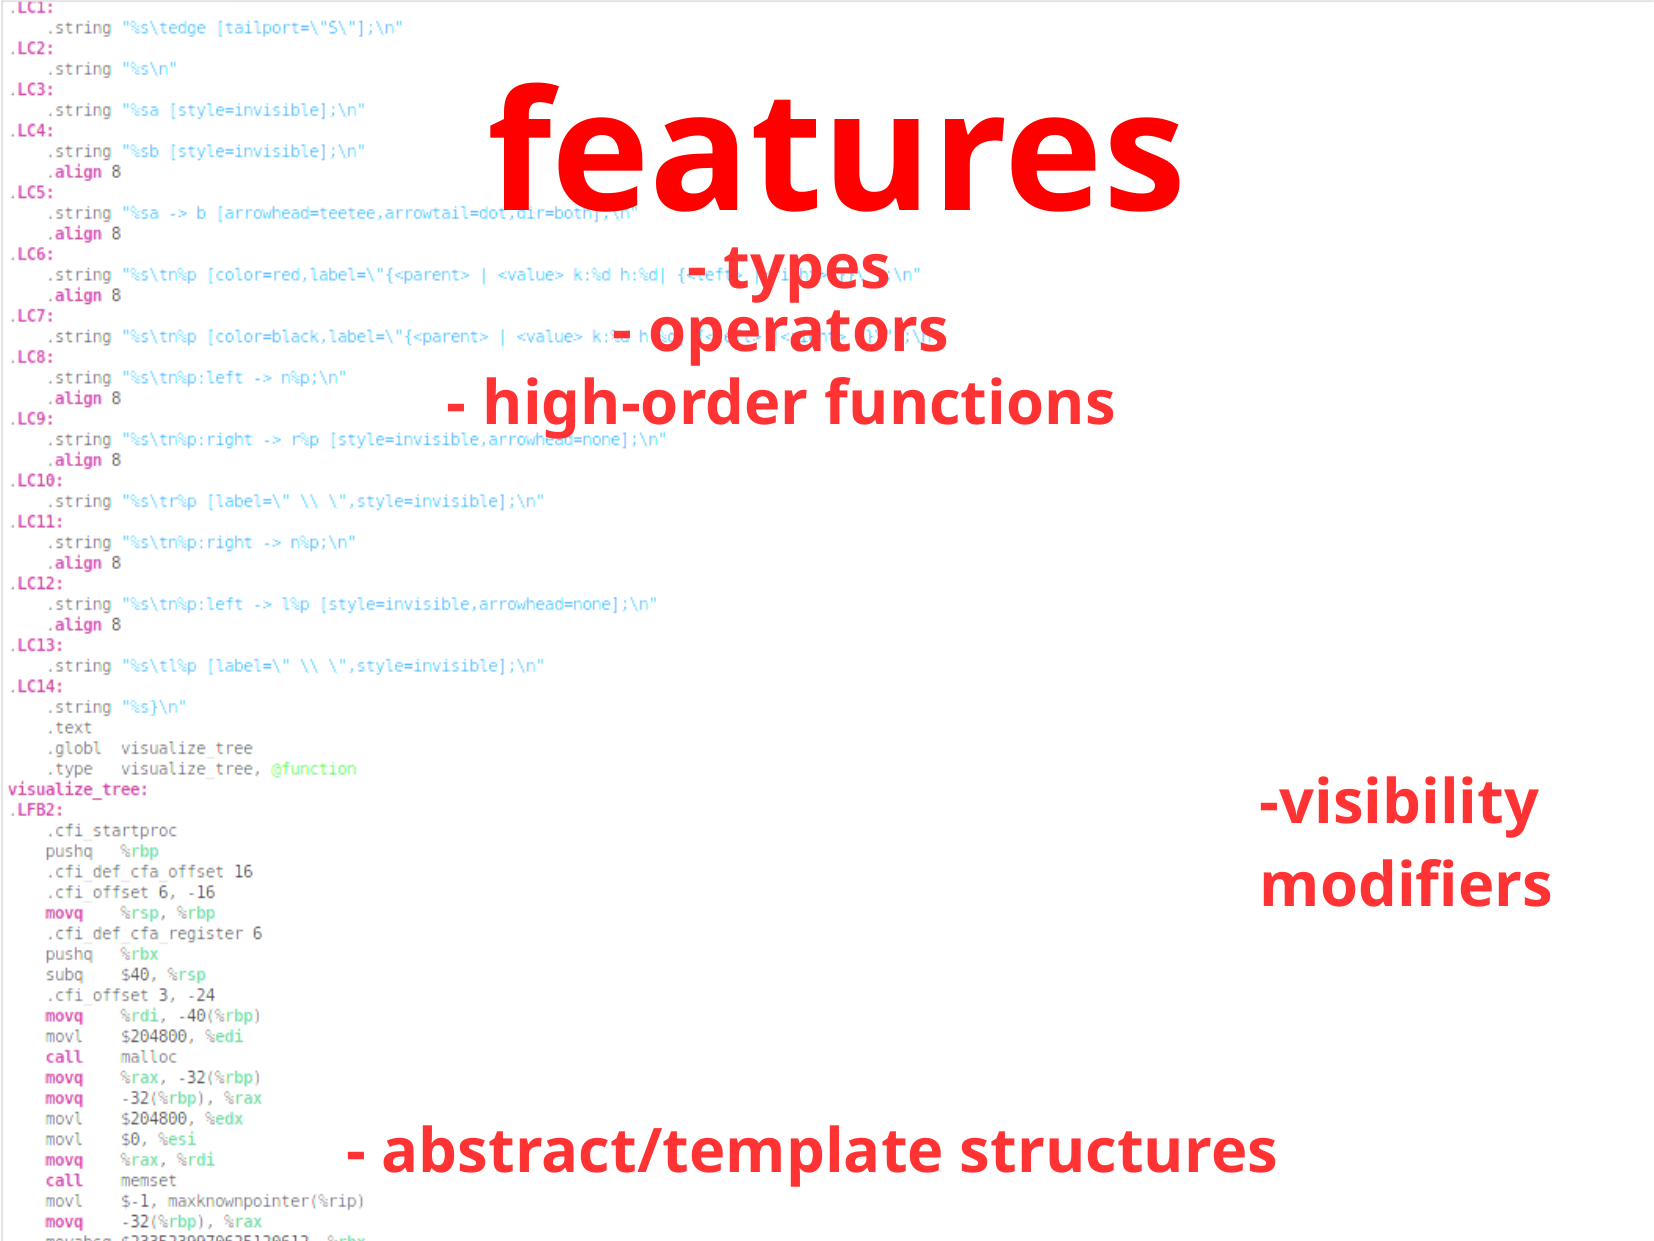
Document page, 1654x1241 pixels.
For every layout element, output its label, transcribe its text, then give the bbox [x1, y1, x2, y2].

text_box - abstract/template structures [331, 1099, 1319, 1199]
text_box features [472, 25, 1238, 271]
picture [0, 0, 1654, 1241]
text_box - high-order functions [432, 351, 1163, 452]
text_box - types [673, 215, 912, 316]
text_box -visibility modifiers [1245, 750, 1606, 935]
text_box - operators [598, 278, 976, 351]
